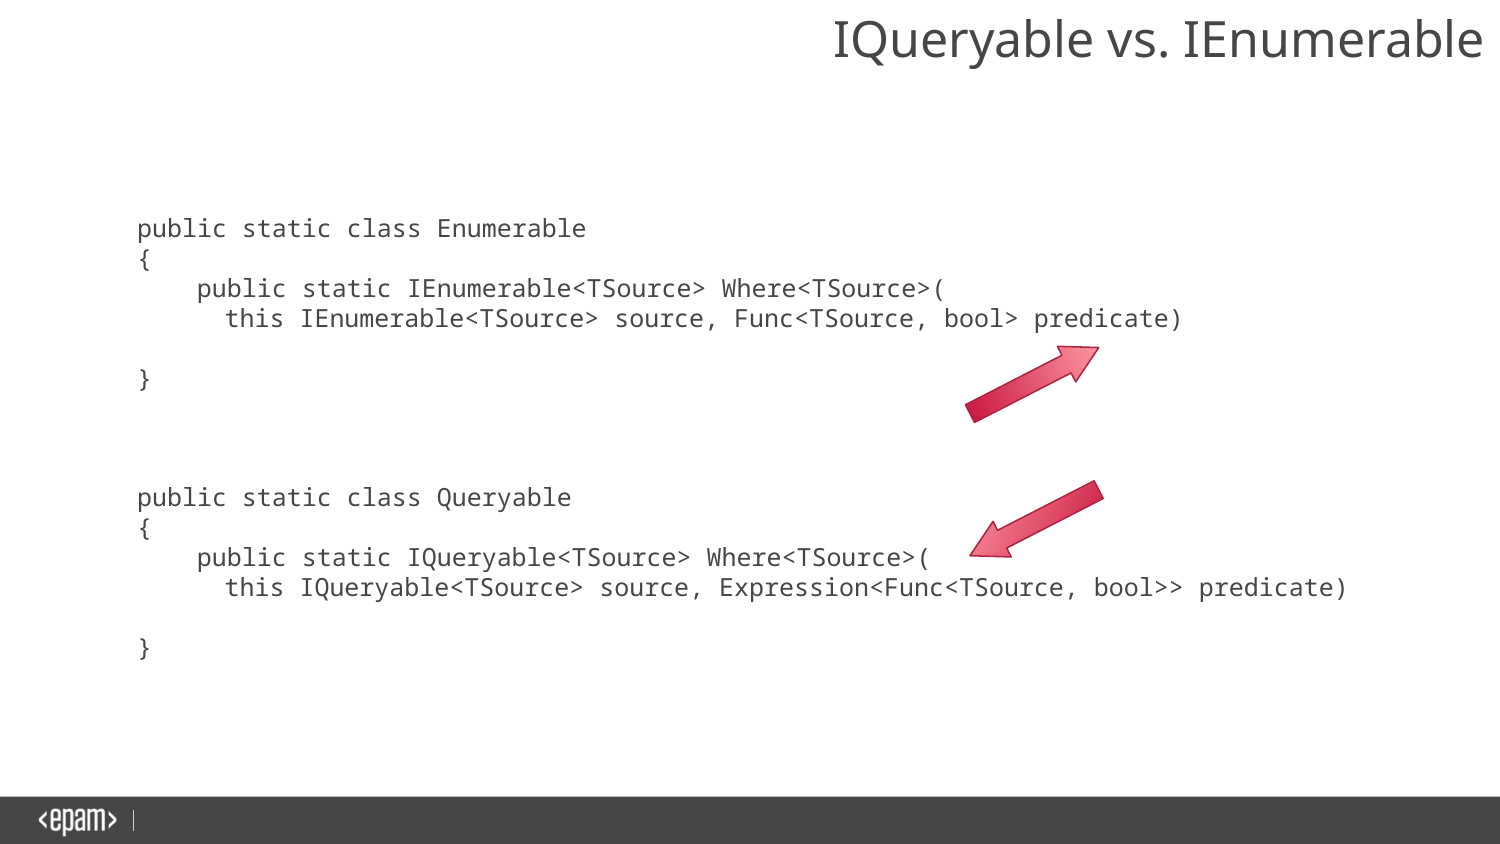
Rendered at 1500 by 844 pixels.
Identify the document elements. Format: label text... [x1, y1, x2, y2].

text_box public static class Enumerable { public static IEnumerable<TSource> Where<TSource>( this IEnumerable<TSource> source, Func<TSource, bool> predicate) } public static class Queryable { public static IQueryable<TSource> Where<TSource>( this IQueryable<TSource> source, Expression<Func<TSource, bool>> predicate) } [62, 204, 1365, 699]
picture [38, 808, 117, 837]
text_box [969, 480, 1104, 557]
list IQueryable vs. IEnumerable [0, 0, 1500, 115]
text_box [965, 346, 1099, 423]
